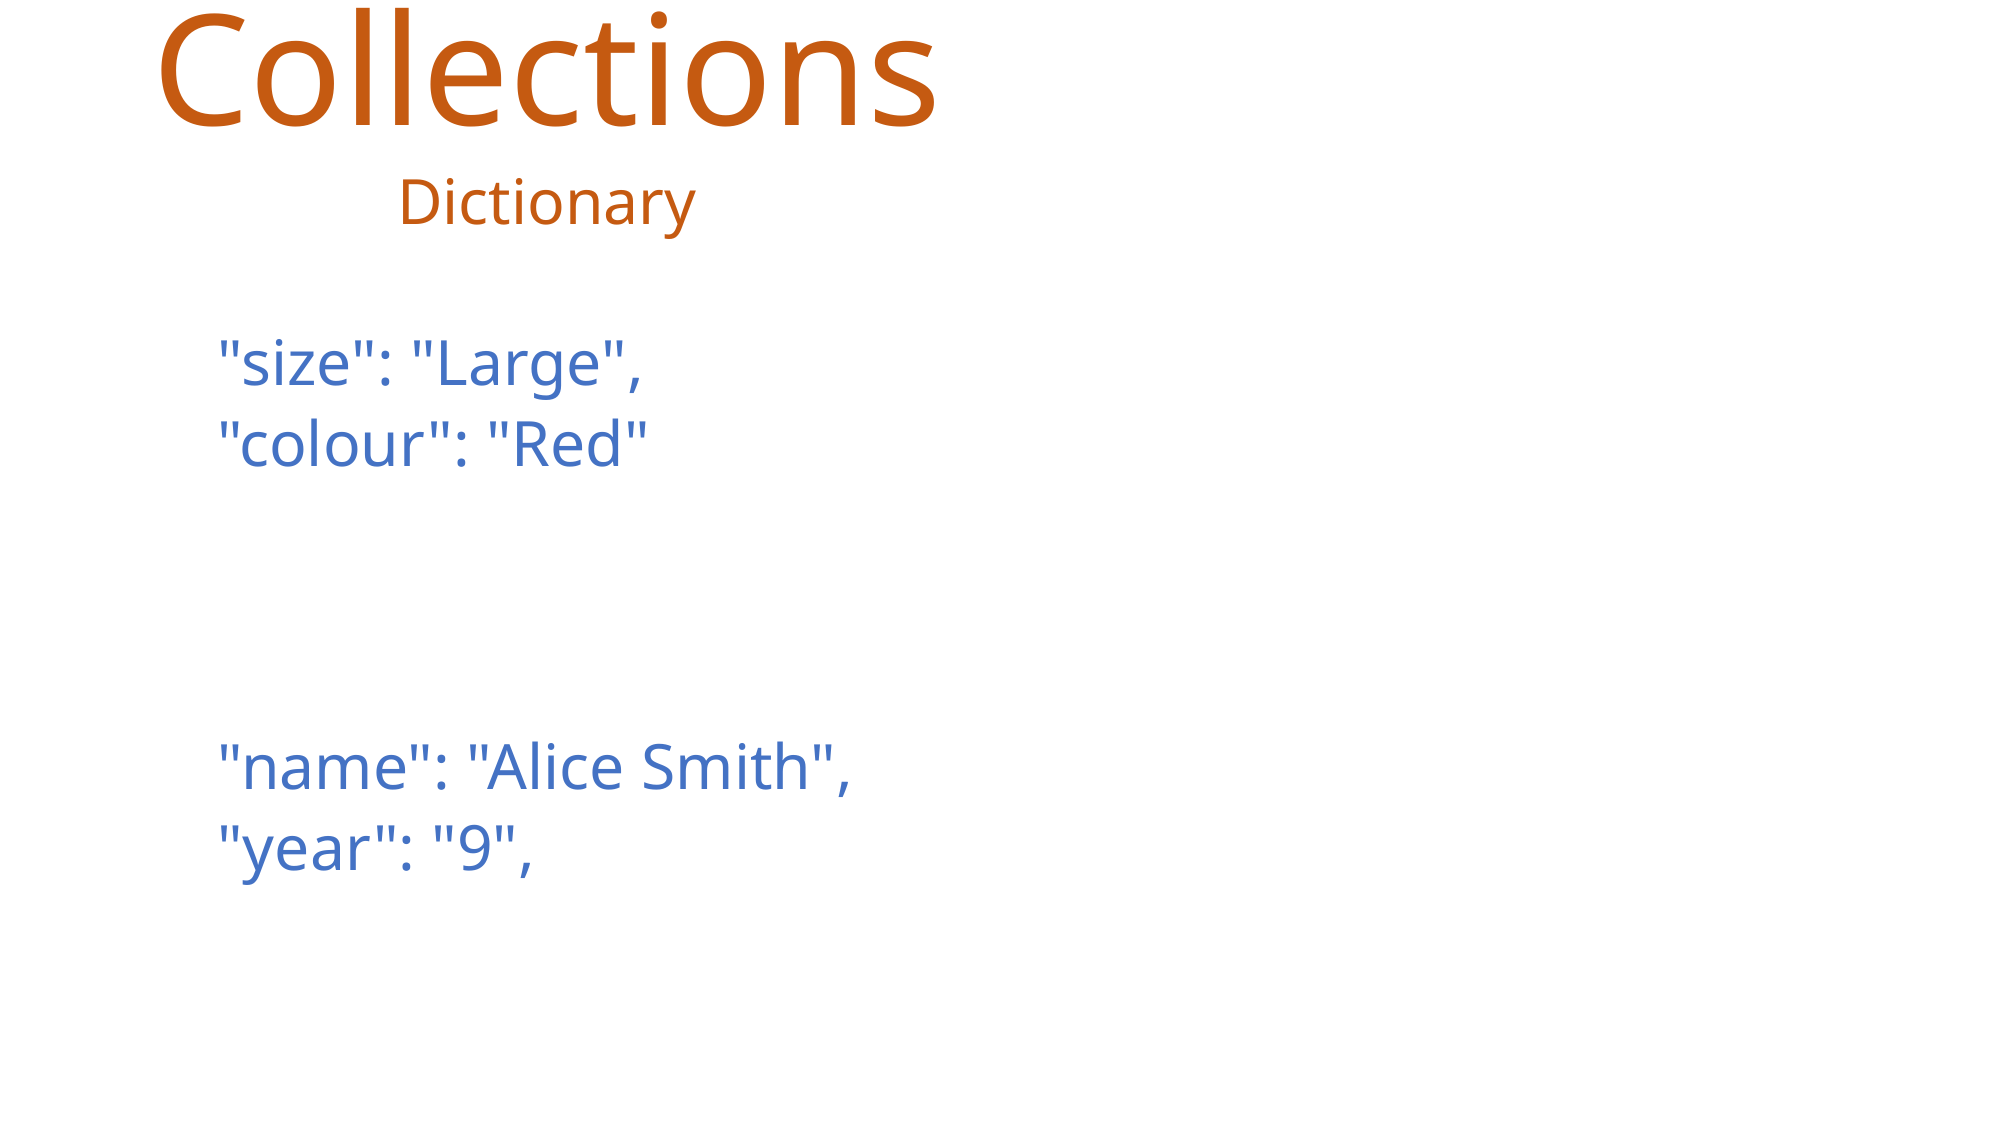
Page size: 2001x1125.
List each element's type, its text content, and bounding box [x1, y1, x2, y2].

list Collections Dictionary shirt = { "size": "Large", "colour": "Red" } student = { "name": "Alice Smith", "year": "9", } [137, 0, 1863, 1014]
